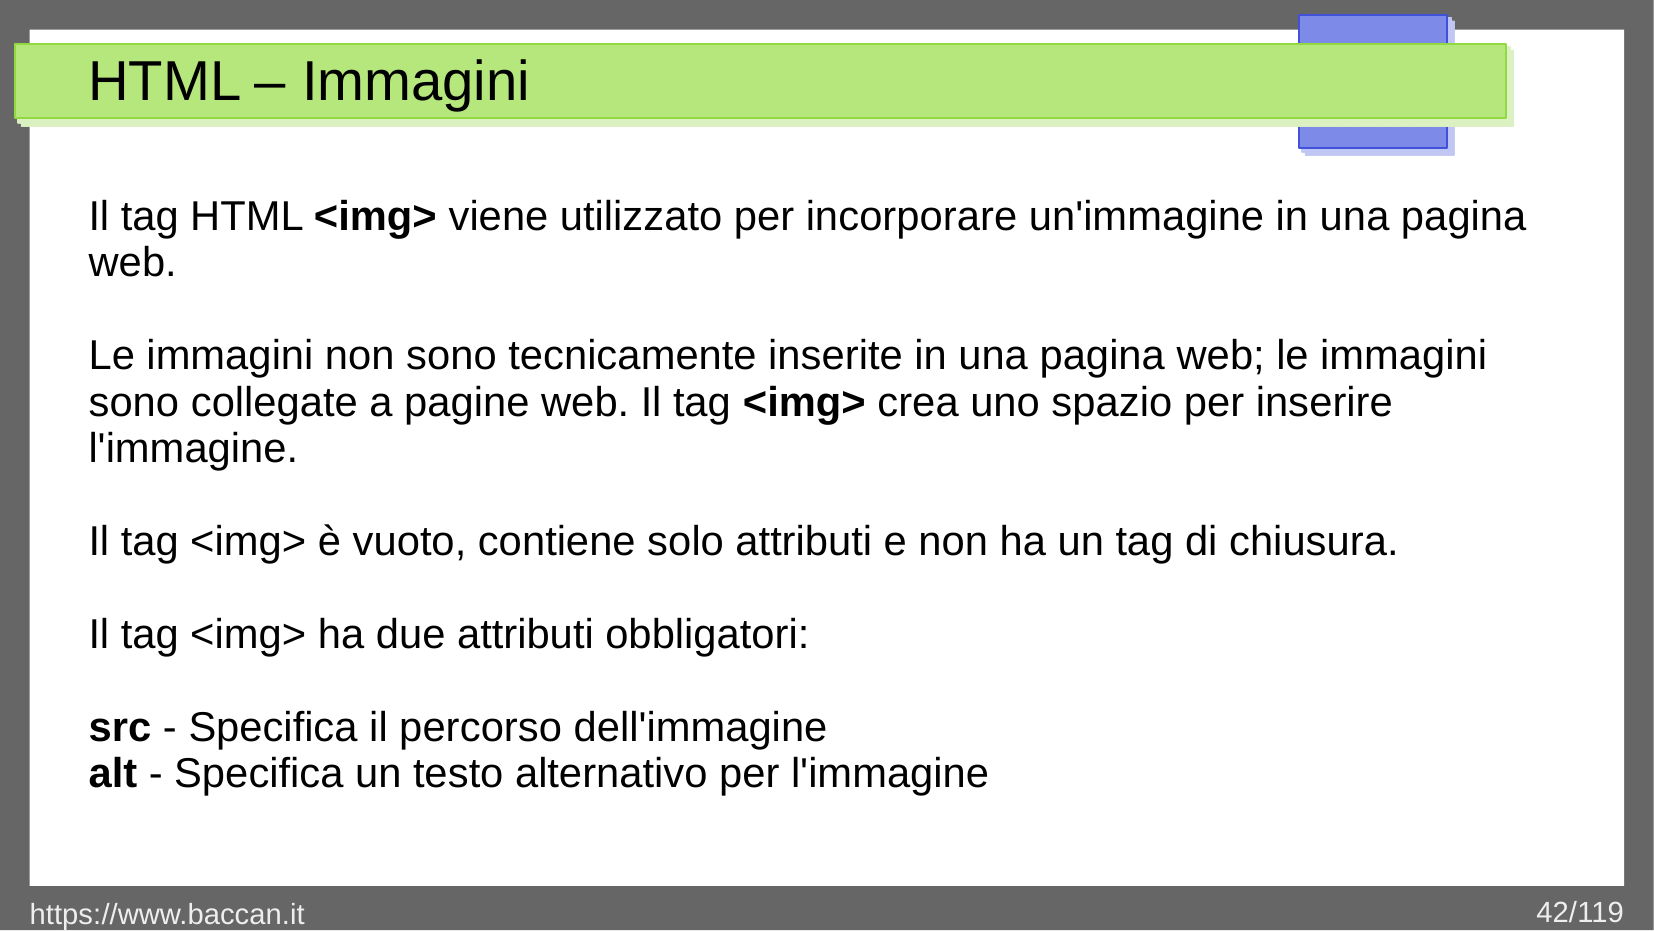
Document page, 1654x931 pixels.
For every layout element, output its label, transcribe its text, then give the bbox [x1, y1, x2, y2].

title HTML – Immagini [88, 44, 1506, 119]
text_box Il tag HTML <img> viene utilizzato per incorporare un'immagine in una pagina web. Le immagini non sono tecnicamente inserite in una pagina web; le immagini sono collegate a pagine web. Il tag <img> crea uno spazio per inserire l'immagine. Il tag <img> è vuoto, contiene solo attributi e non ha un tag di chiusura. Il tag <img> ha due attributi obbligatori: src - Specifica il percorso dell'immagine alt - Specifica un testo alternativo per l'immagine [88, 169, 1565, 820]
